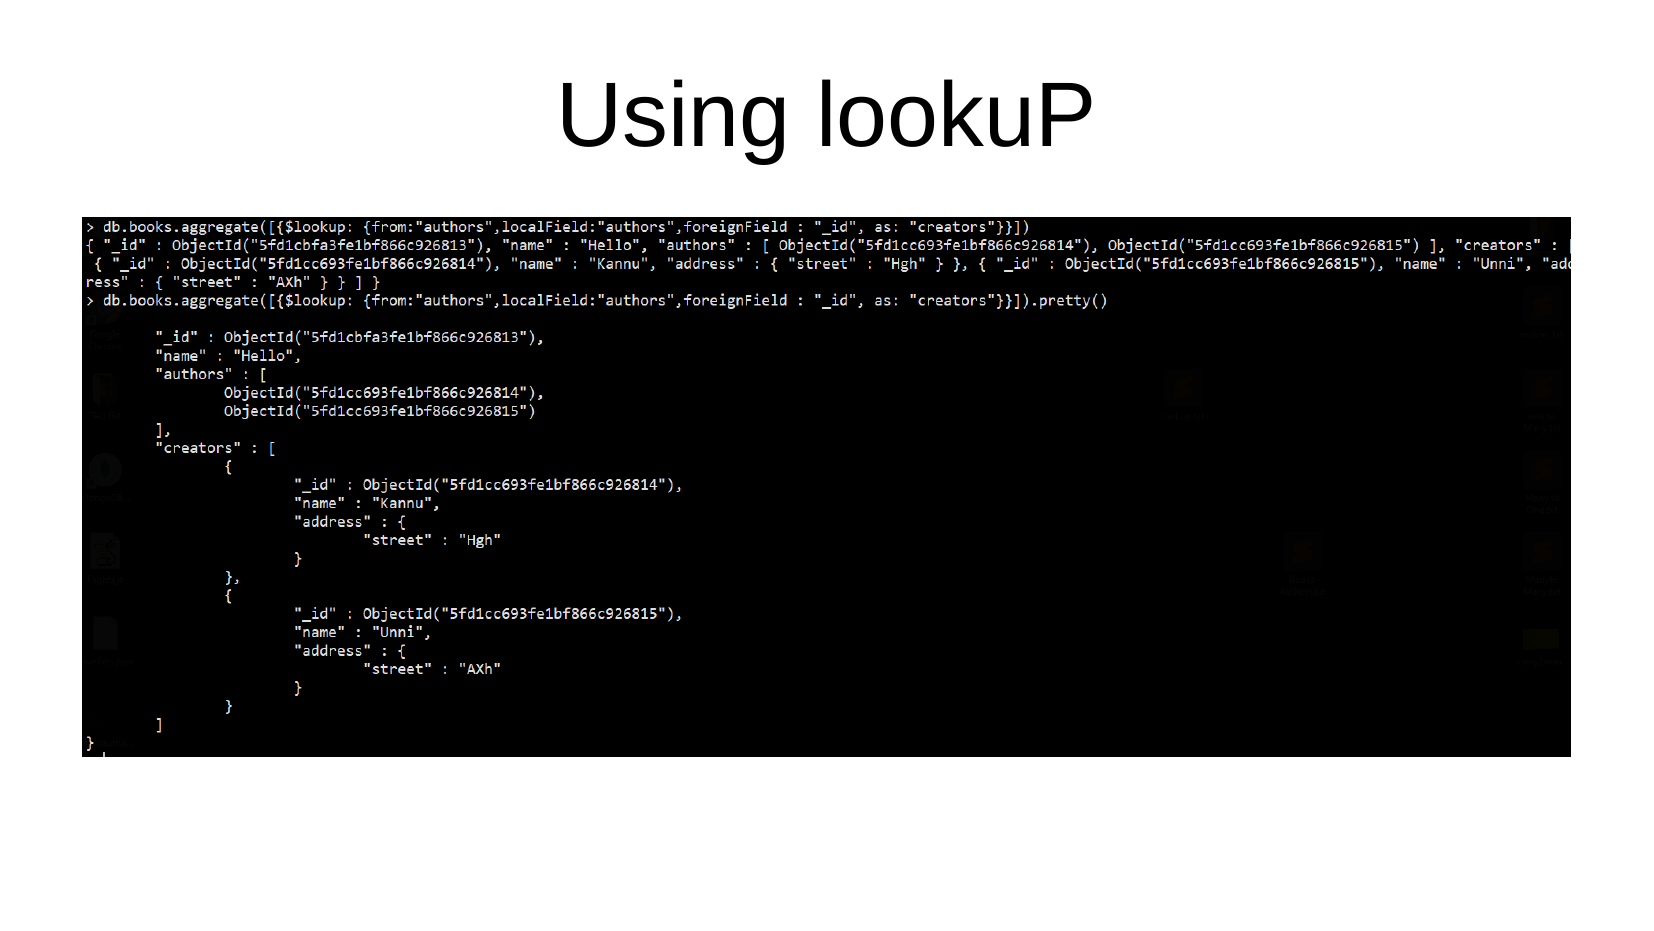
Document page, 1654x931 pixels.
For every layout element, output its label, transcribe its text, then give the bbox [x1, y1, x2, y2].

picture [82, 217, 1571, 757]
title Using lookuP [82, 37, 1571, 193]
